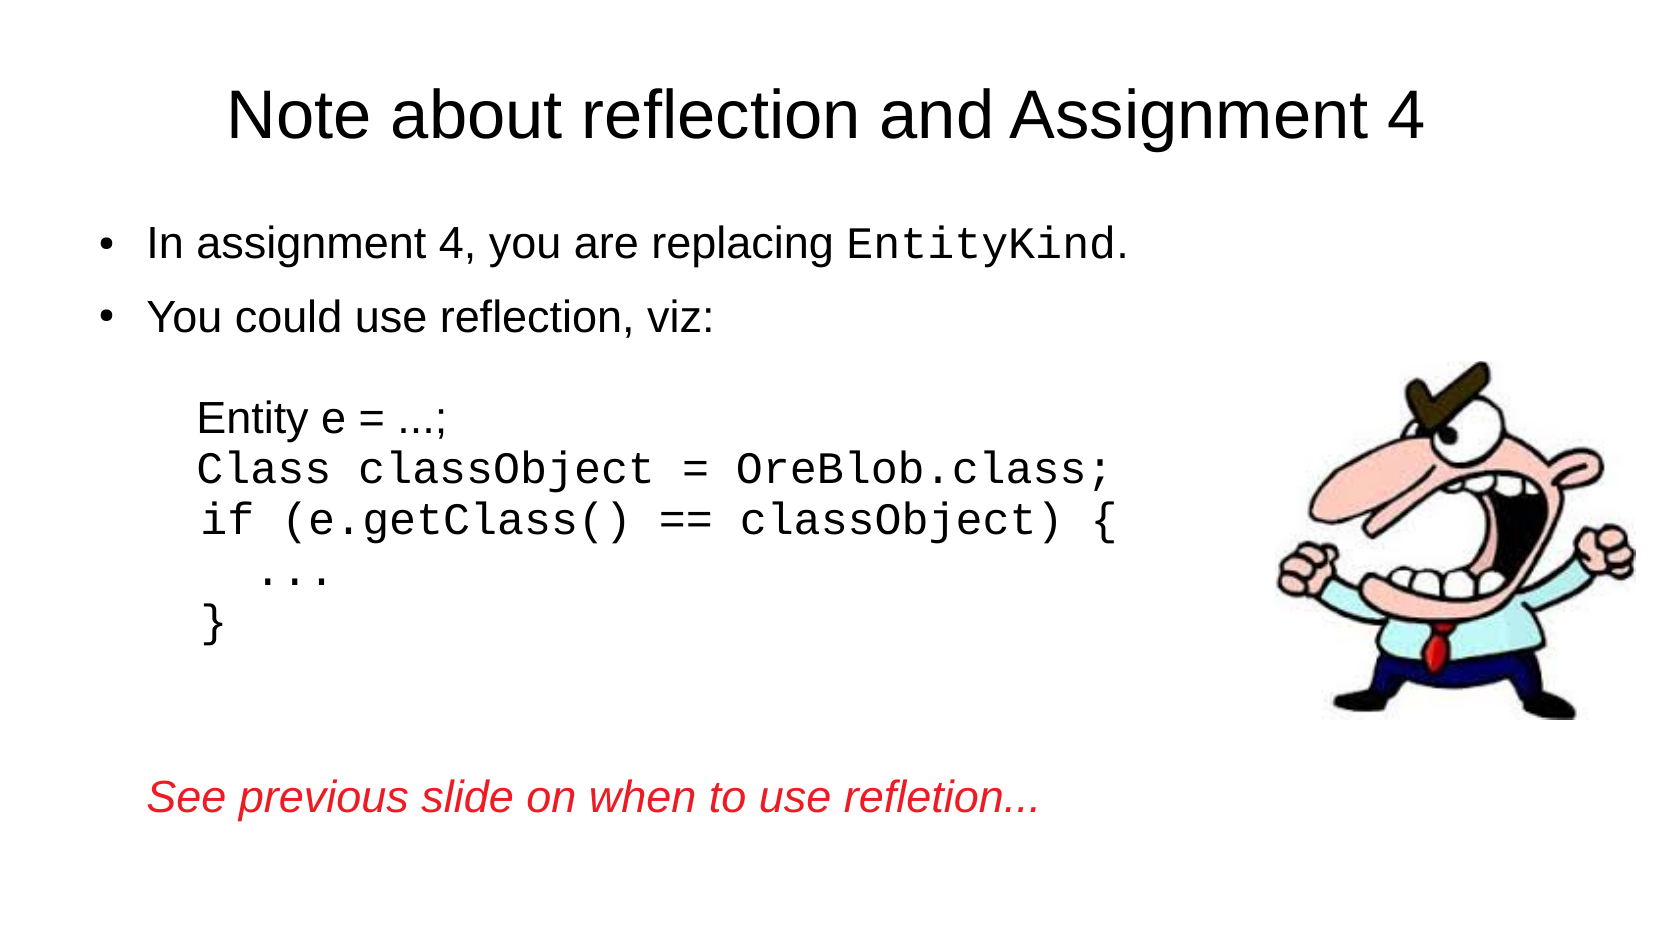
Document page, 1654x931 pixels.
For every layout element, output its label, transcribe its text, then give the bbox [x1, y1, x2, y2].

title Note about reflection and Assignment 4 [82, 37, 1571, 193]
picture [1275, 361, 1636, 721]
list In assignment 4, you are replacing EntityKind. You could use reflection, viz: Entity e = ...; Class classObject = OreBlob.class; if (e.getClass() == classObject) { ... } See previous slide on when to use refletion... [82, 217, 1571, 826]
